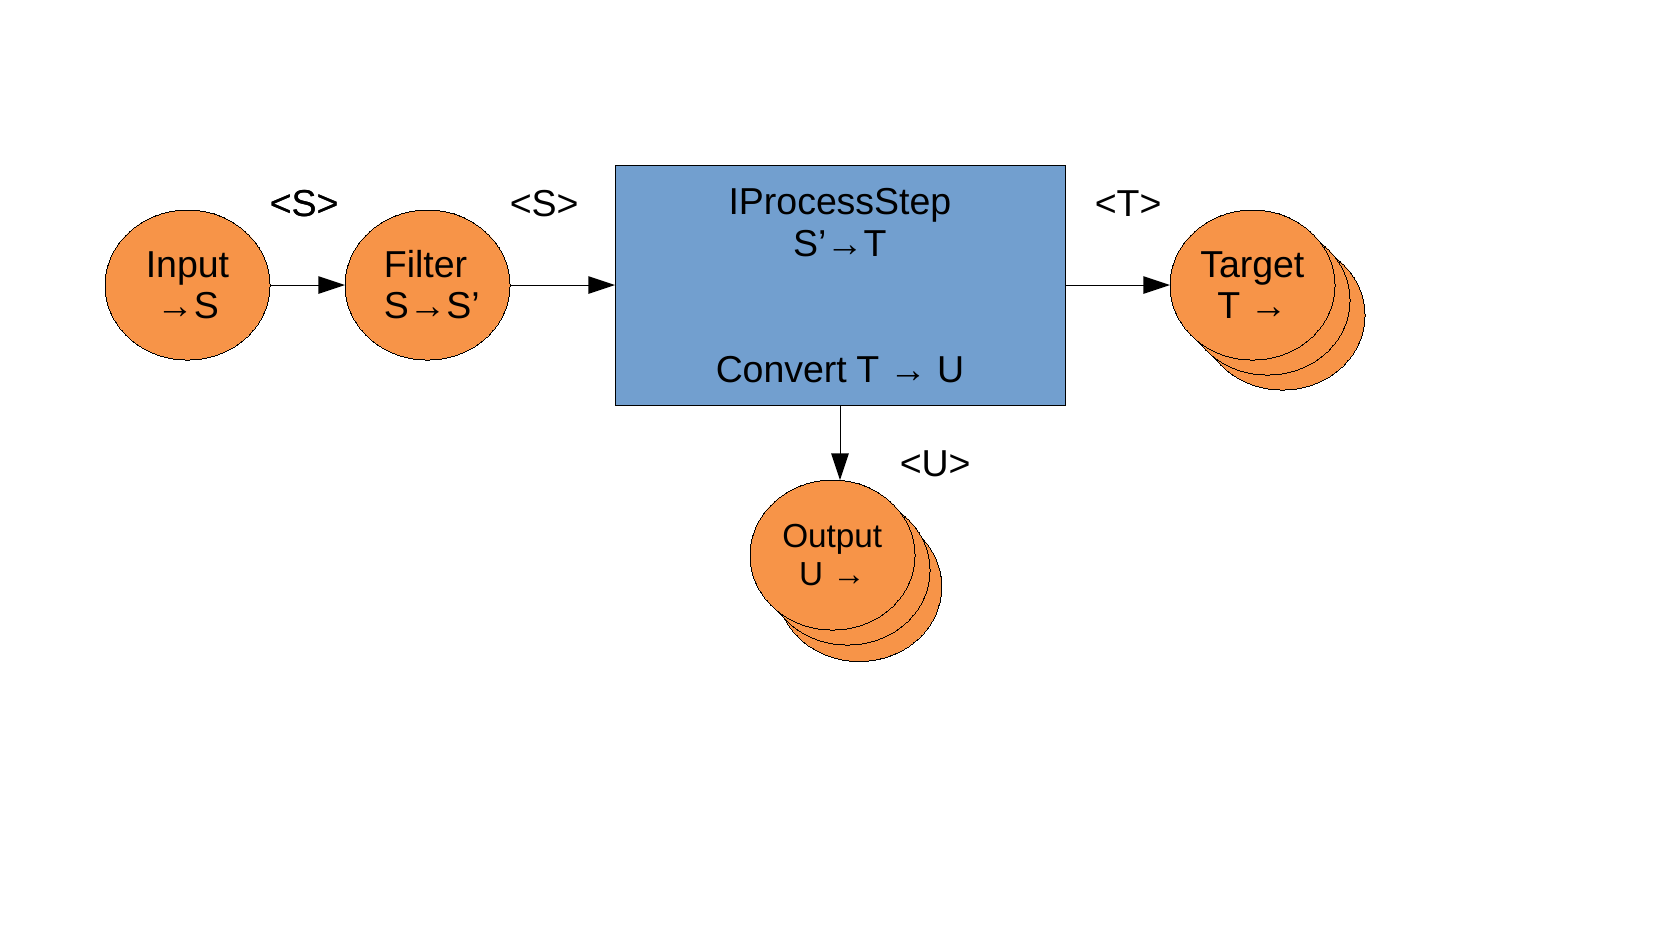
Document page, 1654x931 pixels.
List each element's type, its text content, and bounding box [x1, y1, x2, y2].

text_box <T> [1080, 174, 1186, 226]
text_box <U> [885, 435, 991, 486]
text_box Target [786, 538, 942, 662]
text_box Target T → [1170, 210, 1336, 361]
text_box Output U → [750, 480, 916, 631]
text_box Filter S→S’ [345, 210, 511, 361]
text_box Input →S [105, 210, 271, 361]
text_box Target [779, 512, 931, 646]
text_box Target T-> [1214, 257, 1366, 391]
text_box Target T-> [1199, 242, 1351, 376]
text_box <S> [495, 174, 601, 226]
text_box <S> [255, 174, 361, 226]
text_box IProcessStep S’→T Convert T → U [615, 165, 1066, 406]
